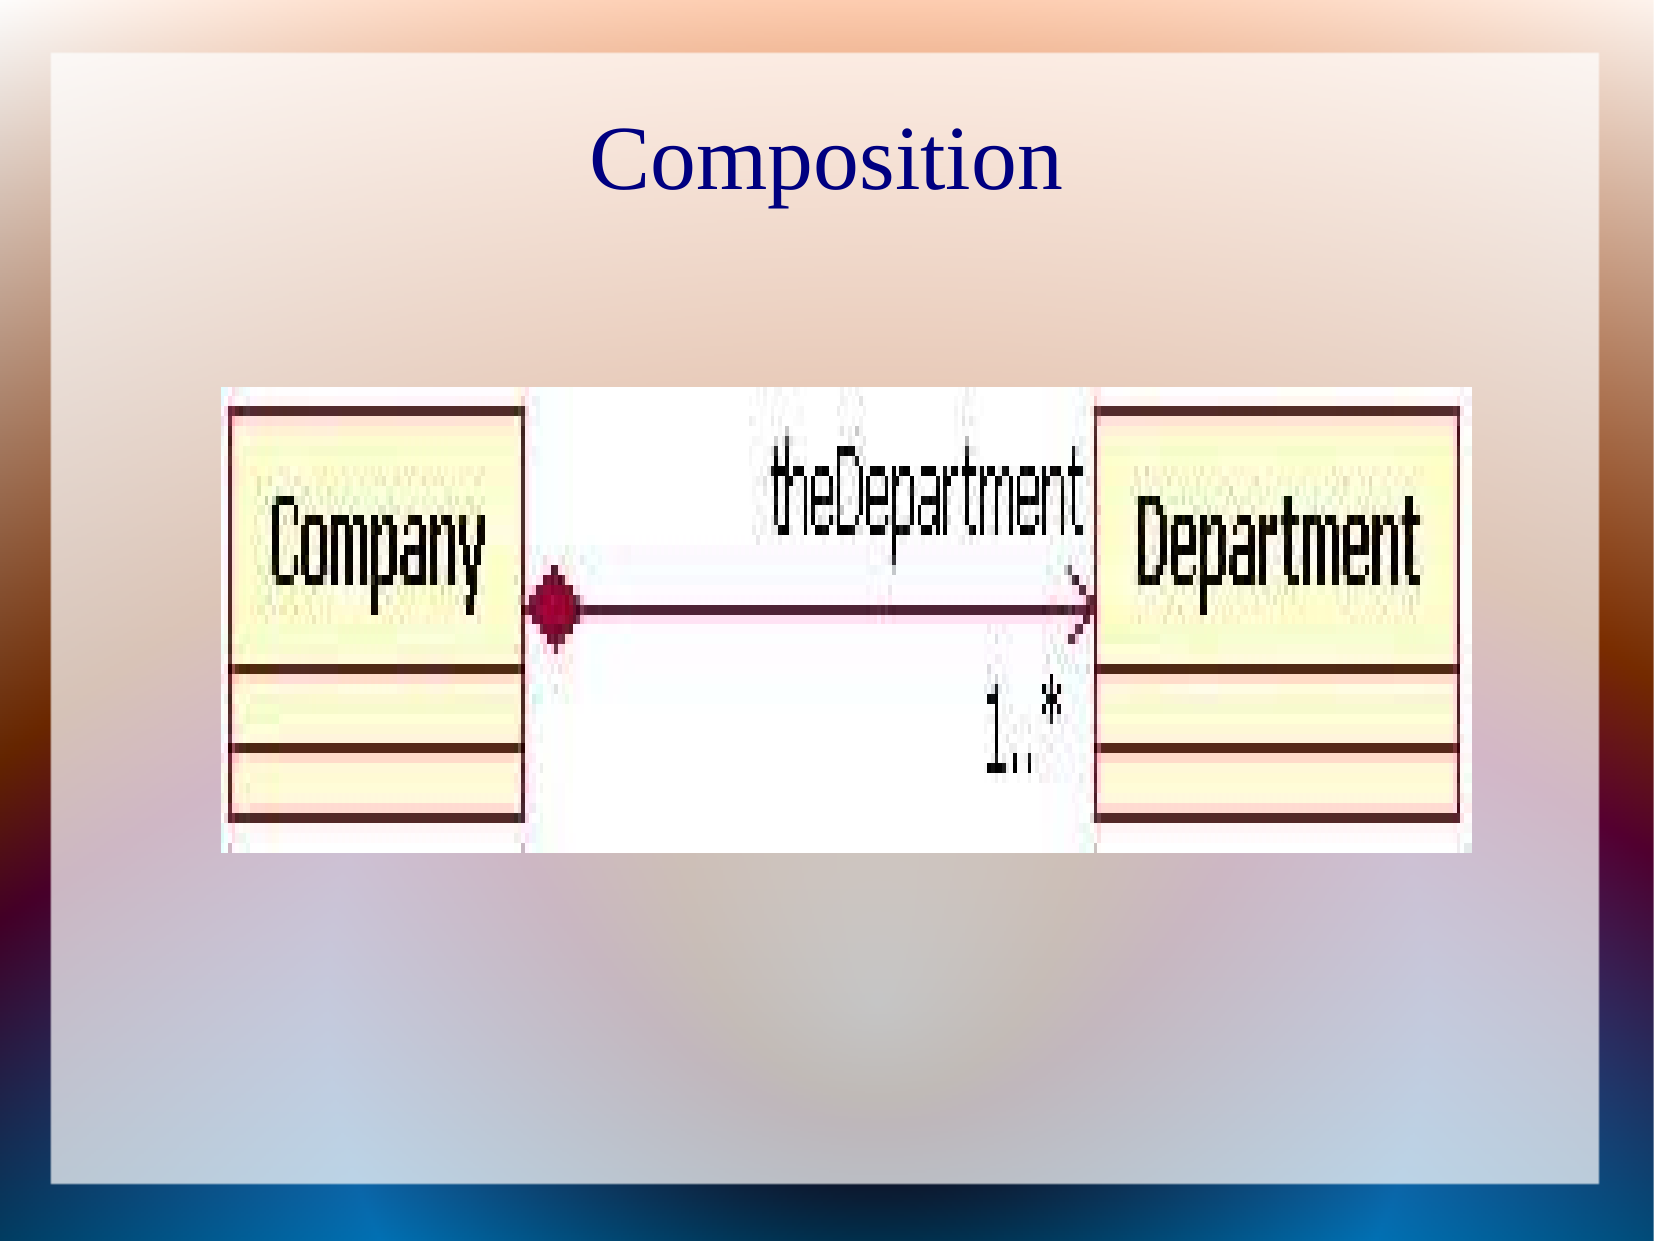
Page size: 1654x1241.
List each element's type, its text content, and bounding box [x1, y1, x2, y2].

title Composition [82, 55, 1571, 263]
picture [0, 0, 1654, 1241]
